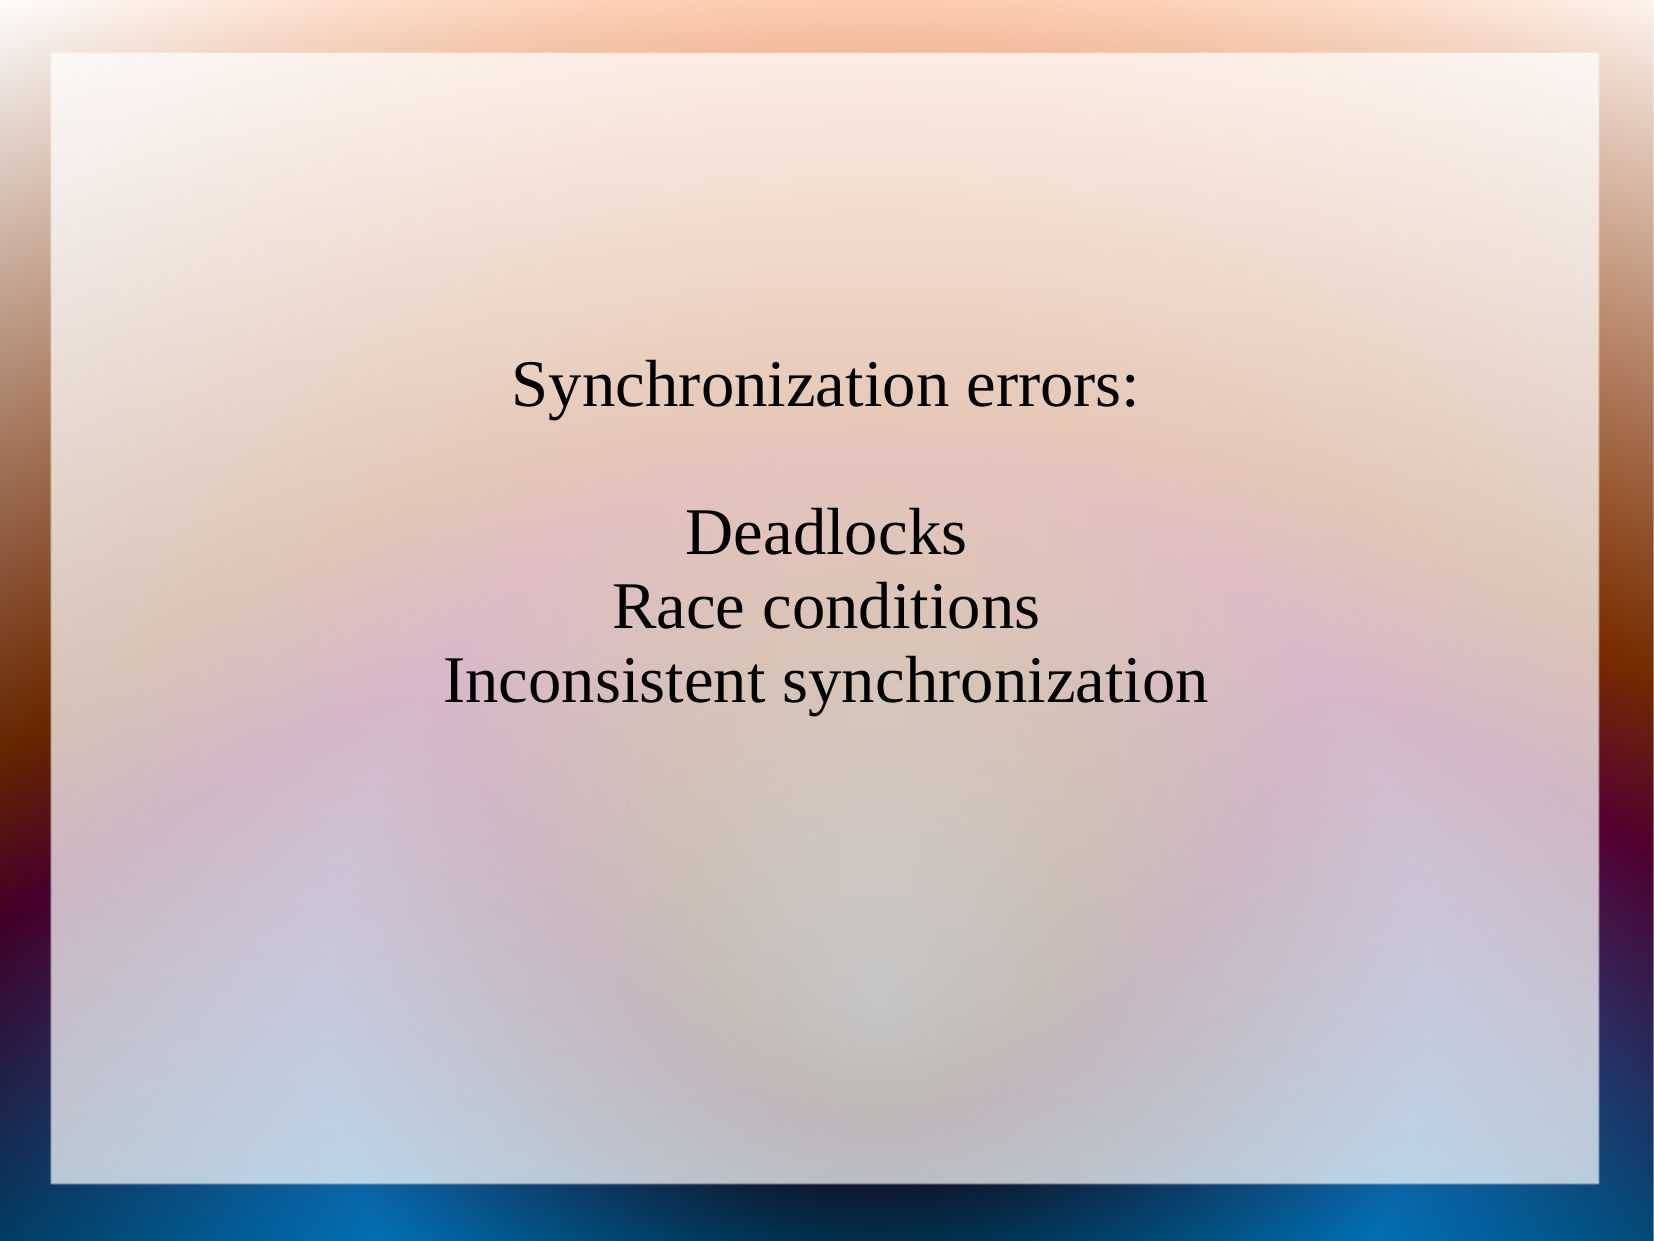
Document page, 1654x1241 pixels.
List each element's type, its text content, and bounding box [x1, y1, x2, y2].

picture [0, 0, 1654, 1241]
subtitle Synchronization errors: Deadlocks Race conditions Inconsistent synchronization [82, 55, 1571, 1010]
